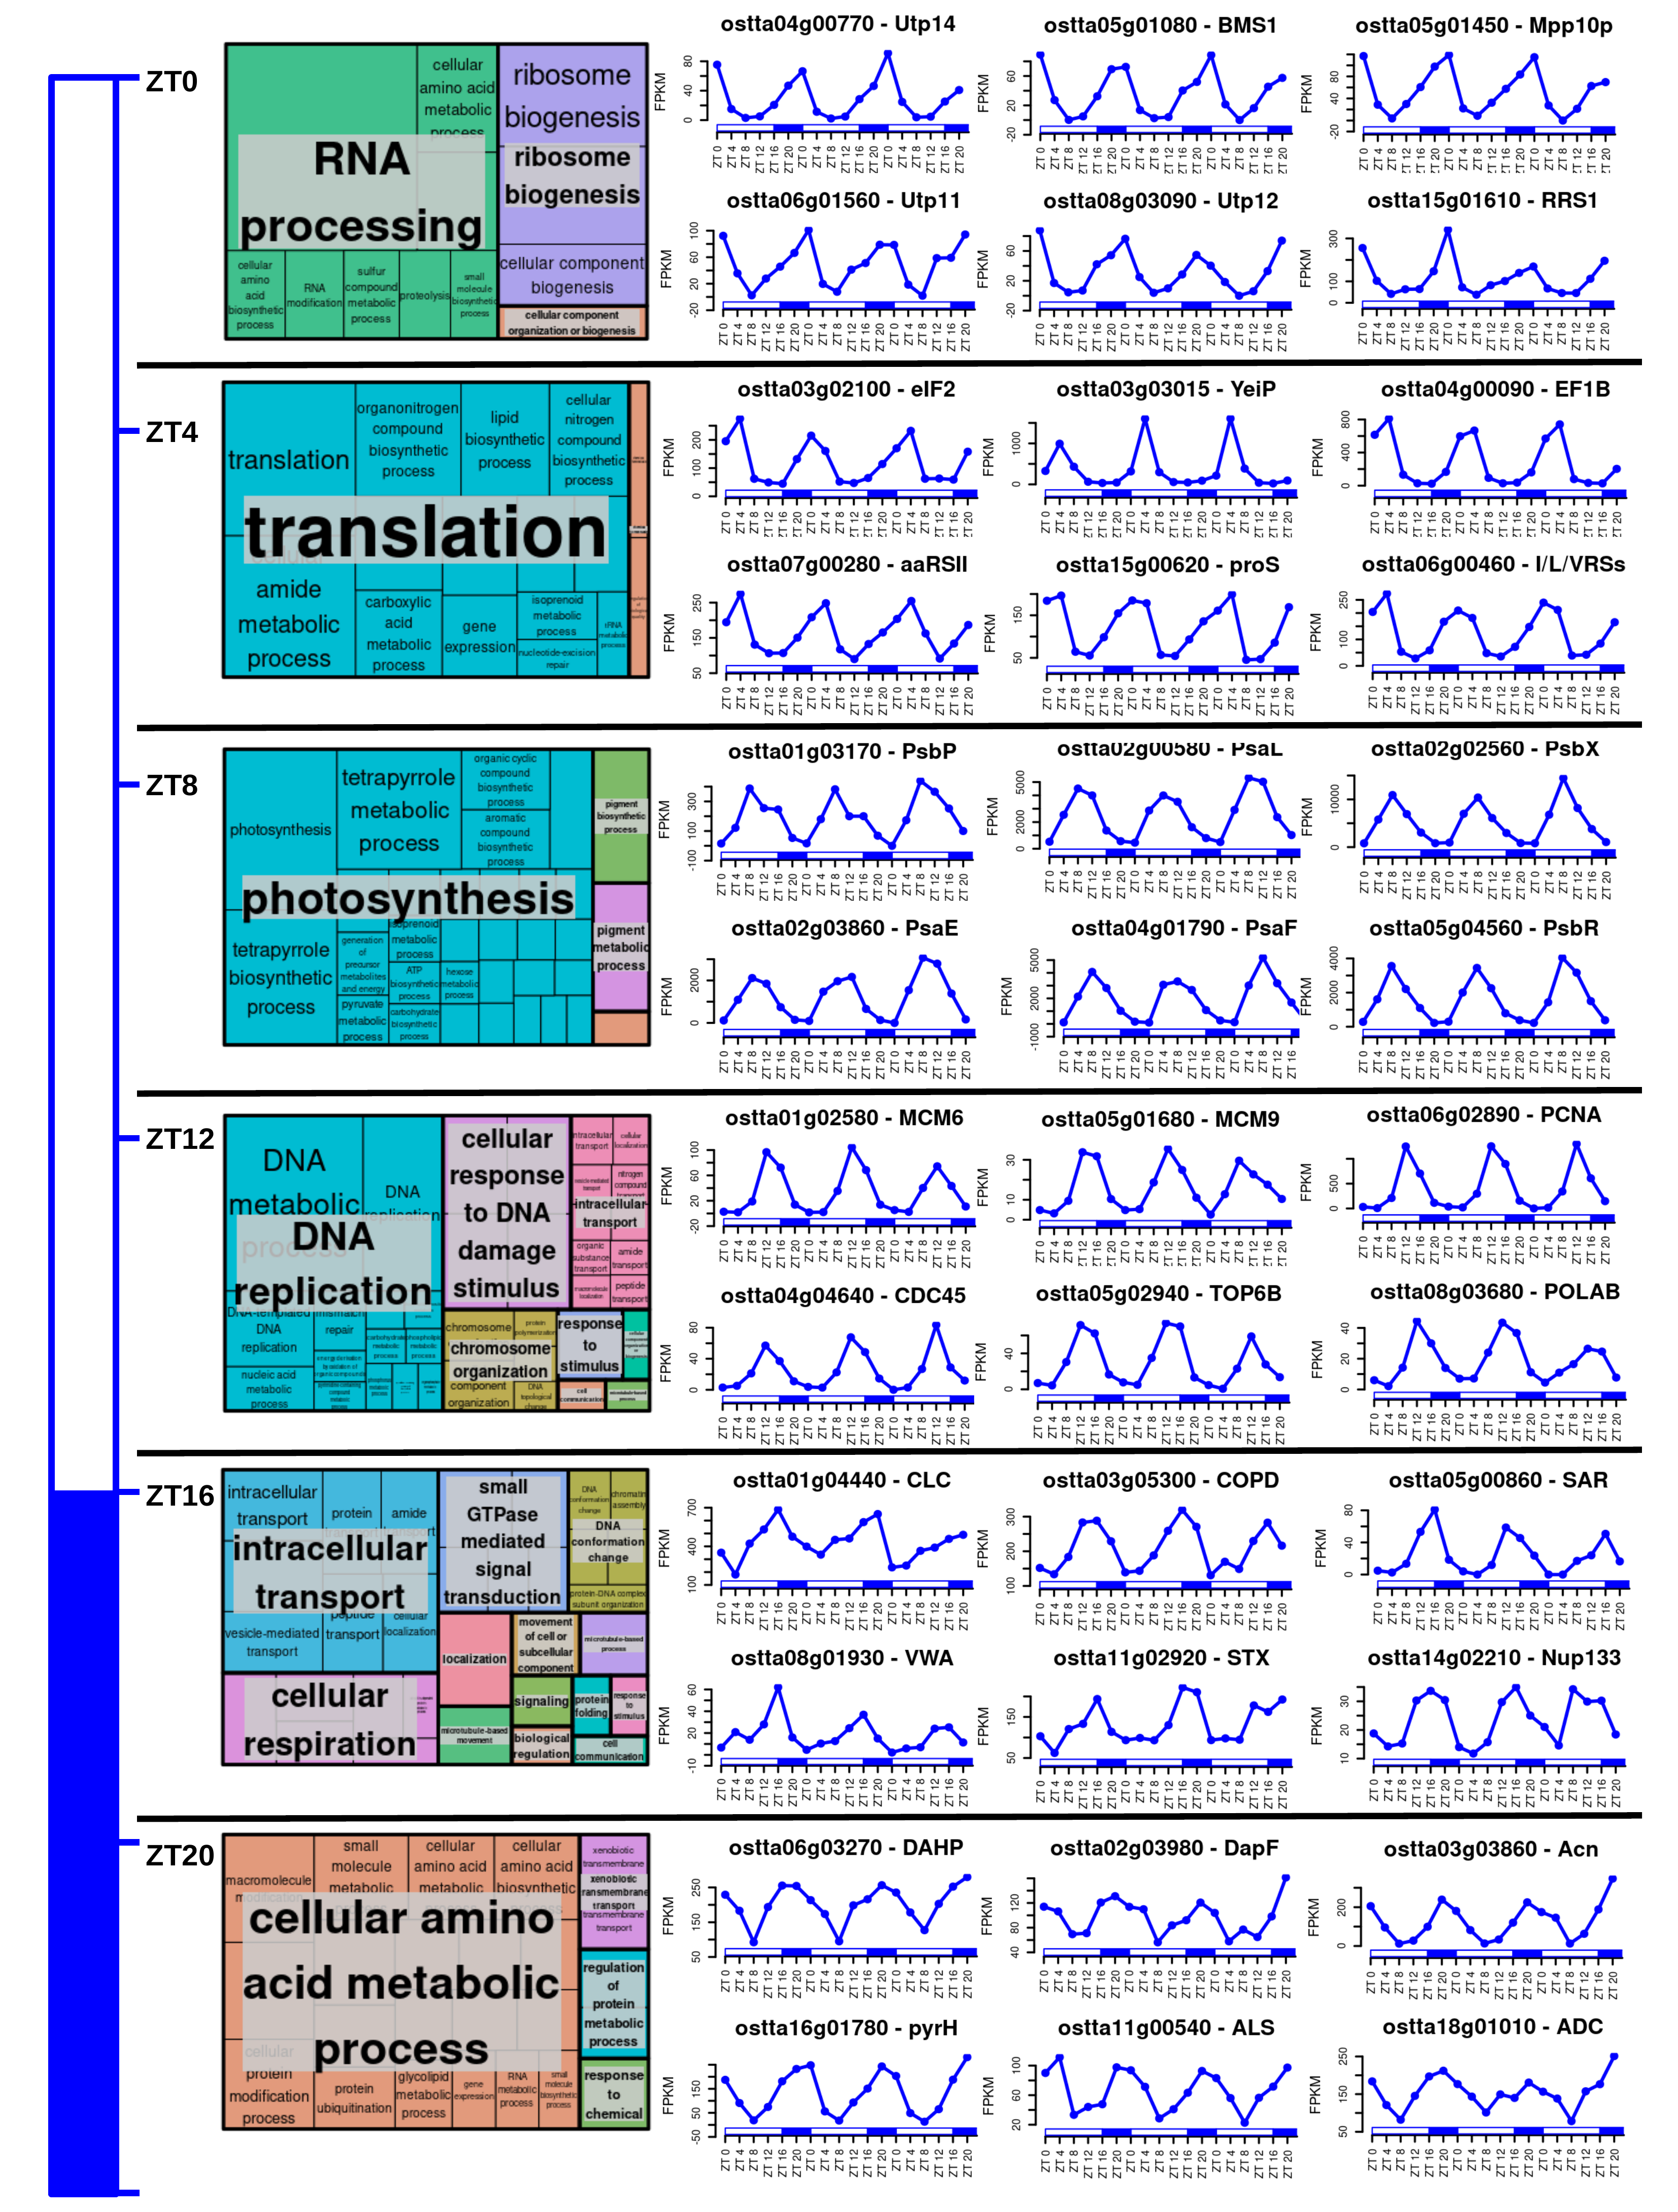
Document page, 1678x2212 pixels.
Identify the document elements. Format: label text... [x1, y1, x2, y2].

text_box ZT8 [139, 765, 208, 806]
text_box [51, 77, 116, 2194]
text_box ZT16 [139, 1475, 246, 1549]
text_box ZT20 [139, 1835, 246, 1909]
picture [72, 0, 1657, 2205]
text_box ZT0 [139, 61, 208, 101]
text_box ZT4 [139, 411, 208, 452]
text_box ZT12 [139, 1118, 246, 1193]
